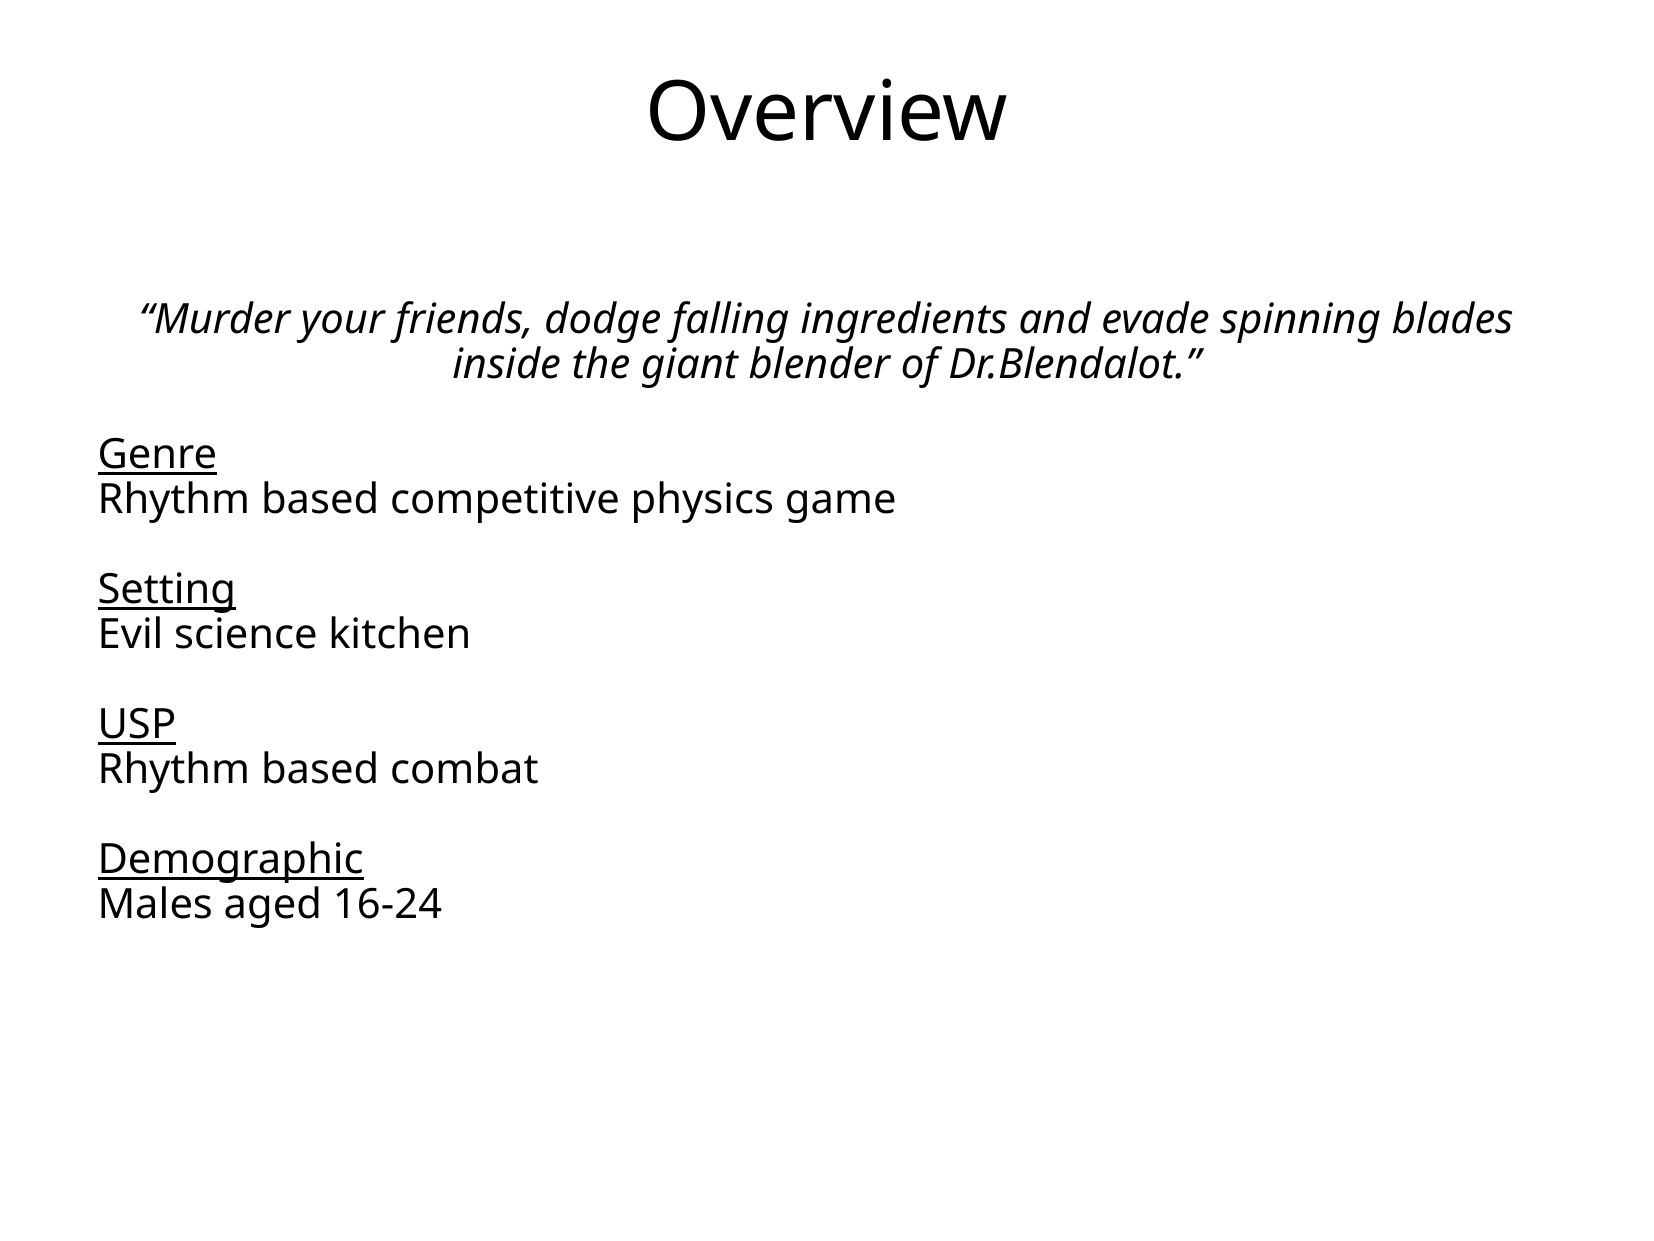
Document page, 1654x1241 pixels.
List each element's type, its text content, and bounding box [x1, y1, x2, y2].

list “Murder your friends, dodge falling ingredients and evade spinning blades inside the giant blender of Dr.Blendalot.” Genre Rhythm based competitive physics game Setting Evil science kitchen USP Rhythm based combat Demographic Males aged 16-24 [82, 290, 1571, 1109]
title Overview [82, 49, 1571, 257]
